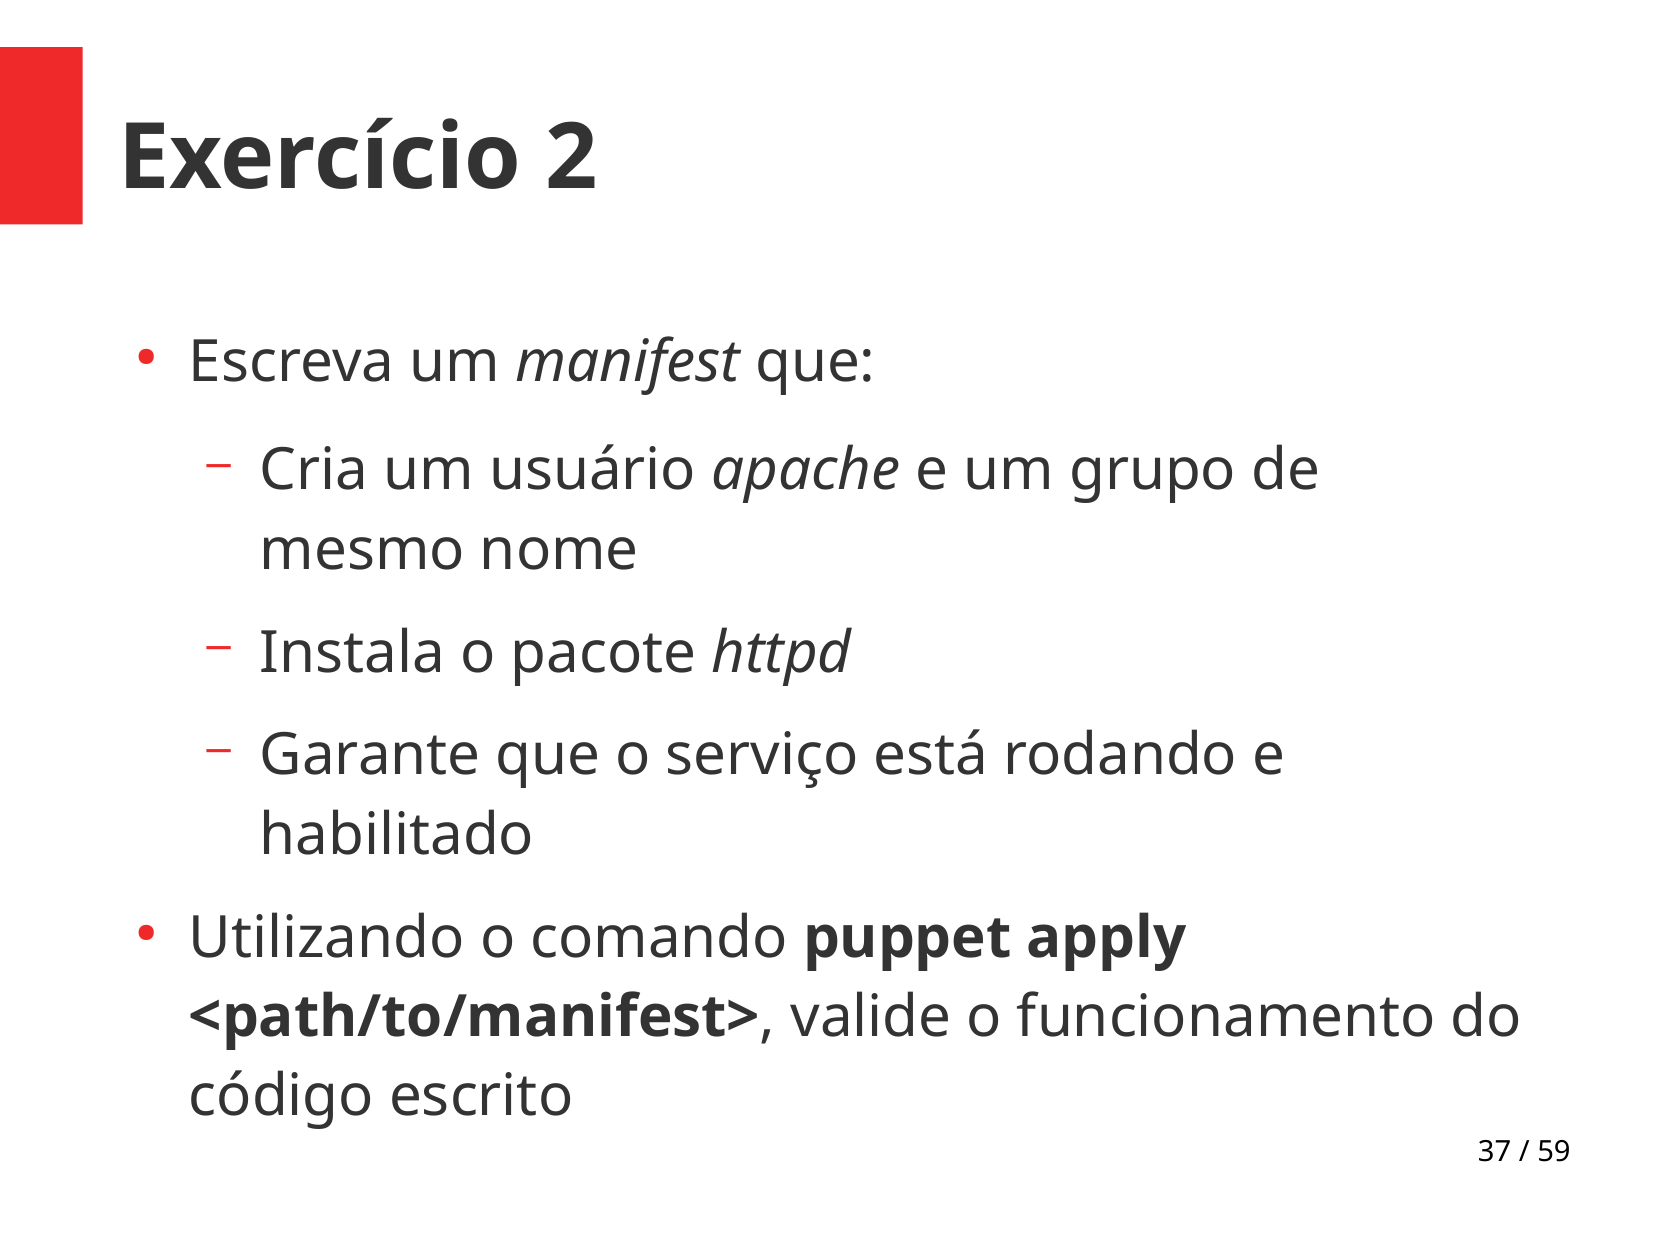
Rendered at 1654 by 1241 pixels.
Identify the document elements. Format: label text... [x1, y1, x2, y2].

title Exercício 2 [118, 49, 1571, 257]
list Escreva um manifest que: Cria um usuário apache e um grupo de mesmo nome Instala o pacote httpd Garante que o serviço está rodando e habilitado Utilizando o comando puppet apply <path/to/manifest>, valide o funcionamento do código escrito [118, 318, 1536, 1063]
